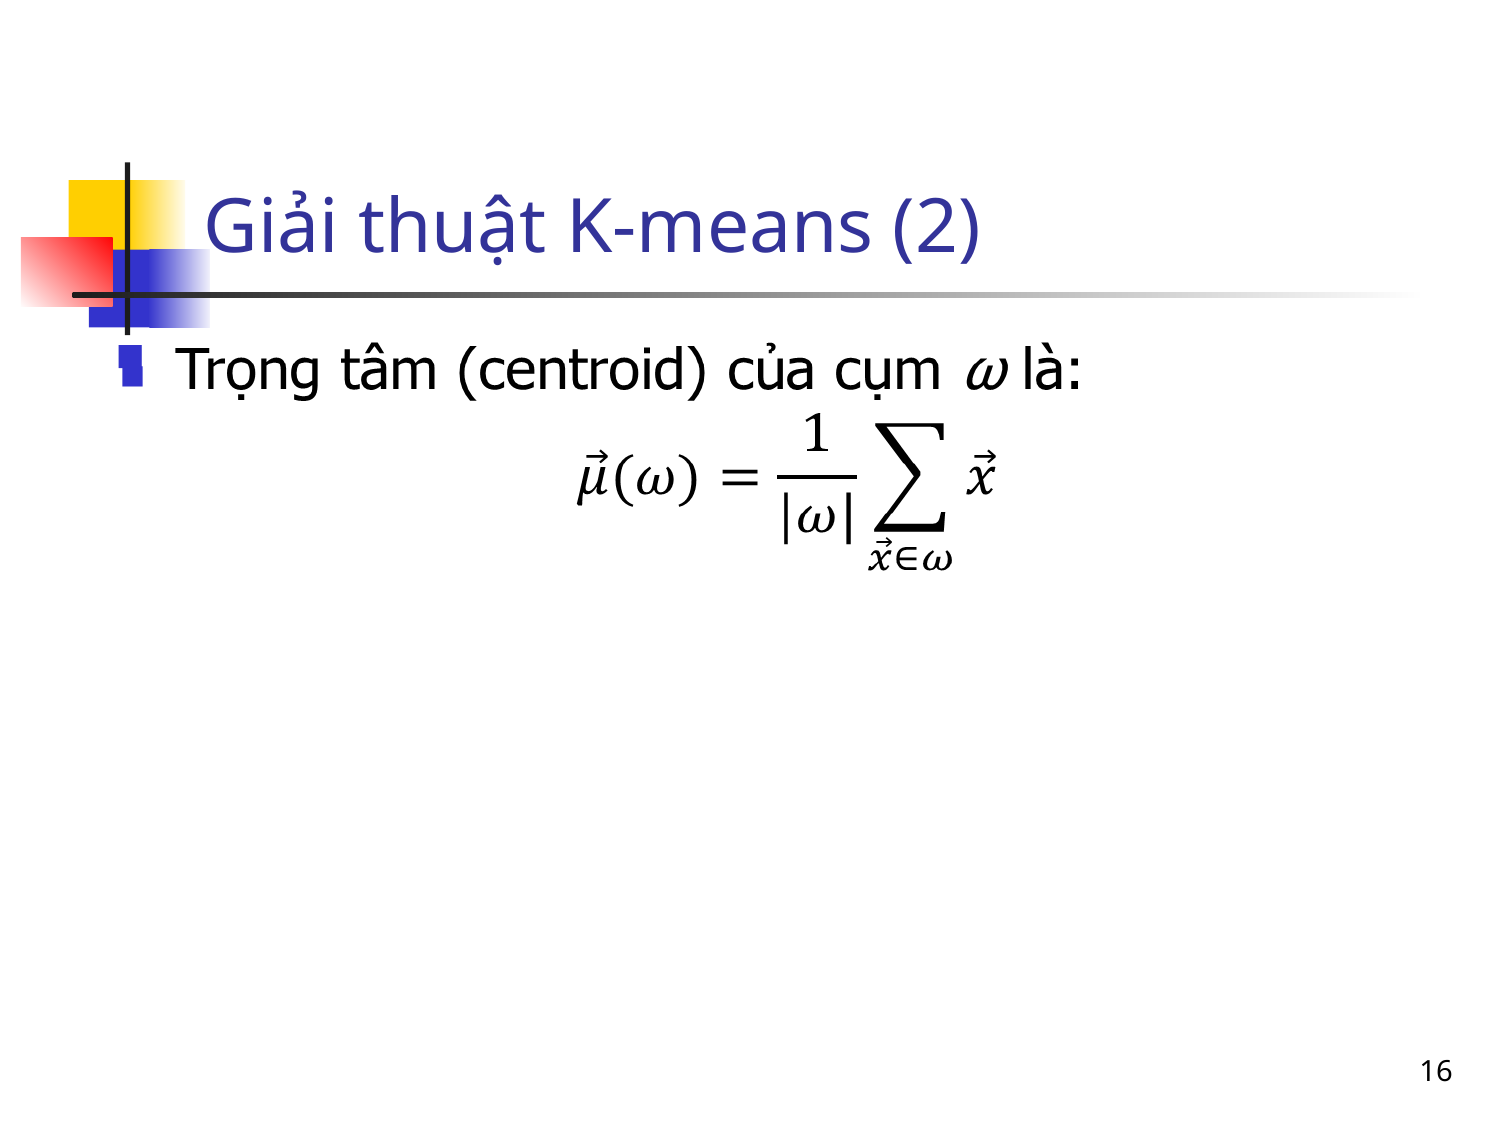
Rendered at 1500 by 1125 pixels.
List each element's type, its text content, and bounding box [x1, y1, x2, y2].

slide_number <number> [1155, 1024, 1468, 1100]
list [100, 314, 1469, 764]
title Giải thuật K-means (2) [188, 35, 1468, 275]
